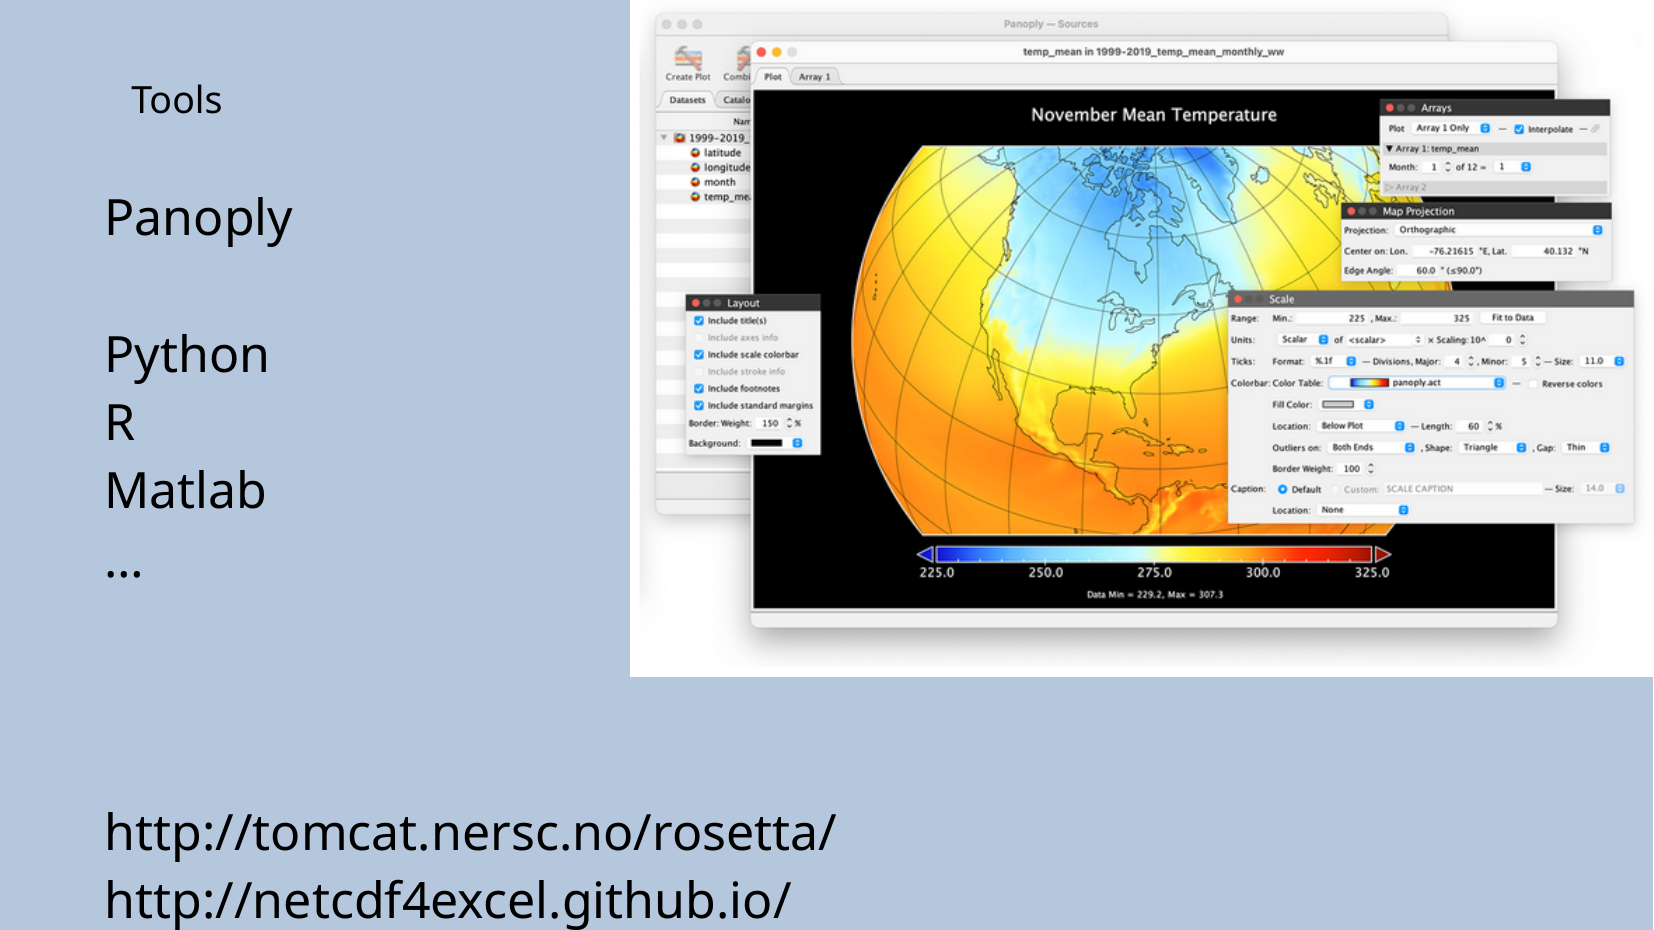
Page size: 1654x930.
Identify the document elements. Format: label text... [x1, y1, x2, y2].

picture [630, 0, 1654, 677]
text_box Tools [116, 68, 630, 129]
text_box Panoply Python R Matlab … http://tomcat.nersc.no/rosetta/ http://netcdf4excel.github.io/ https://www.unidata.ucar.edu/software/netcdf/software.html [90, 174, 1653, 930]
